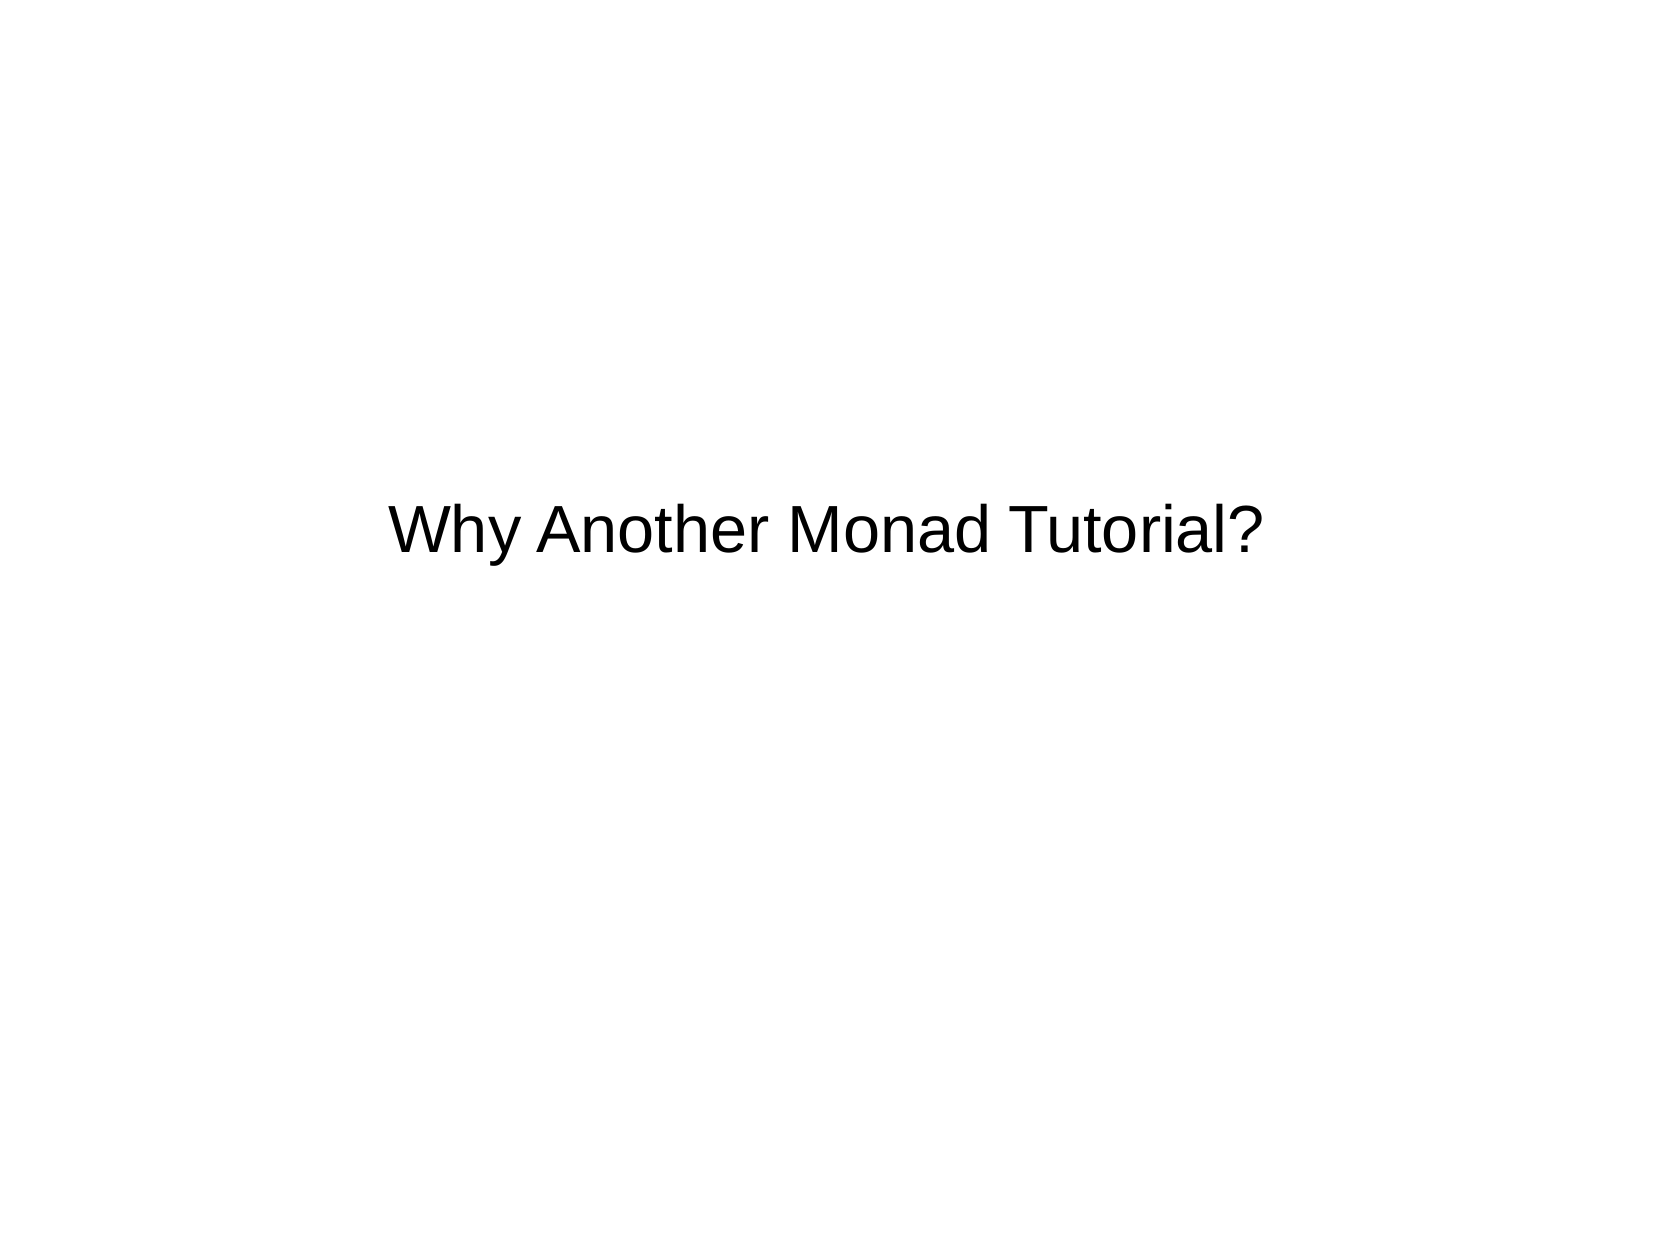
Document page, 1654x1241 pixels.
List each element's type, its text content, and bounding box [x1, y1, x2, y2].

subtitle Why Another Monad Tutorial? [82, 49, 1571, 1010]
